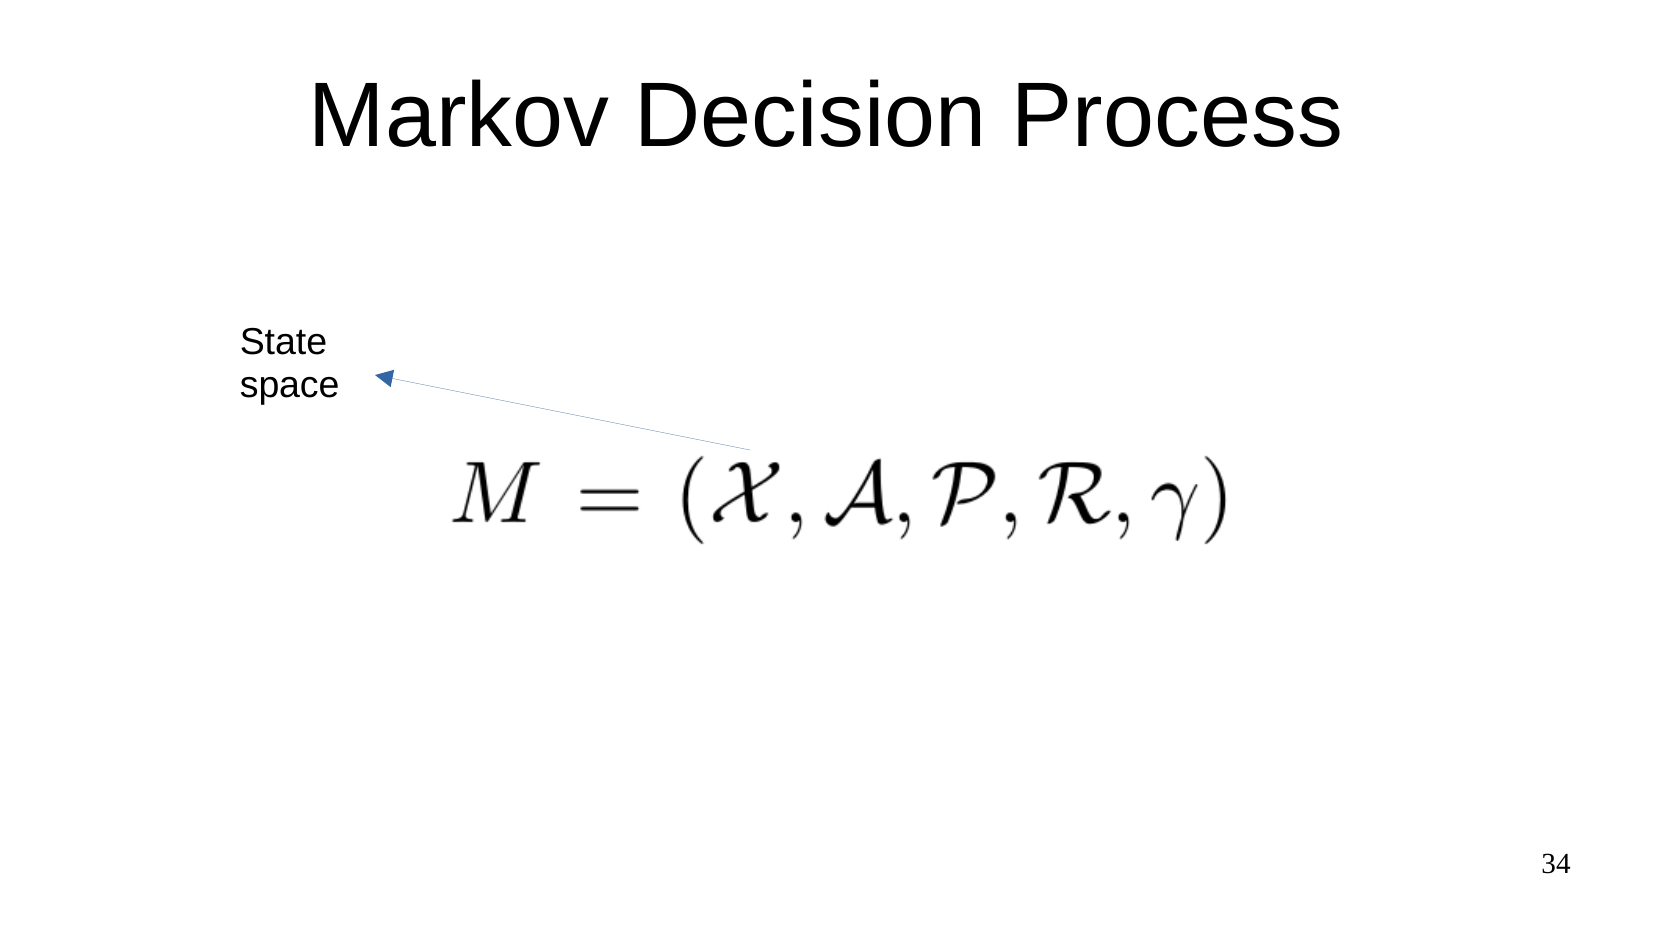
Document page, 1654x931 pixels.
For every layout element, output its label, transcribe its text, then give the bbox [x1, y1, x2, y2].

title Markov Decision Process [82, 37, 1571, 193]
picture [446, 425, 1238, 563]
text_box State space [225, 313, 376, 413]
